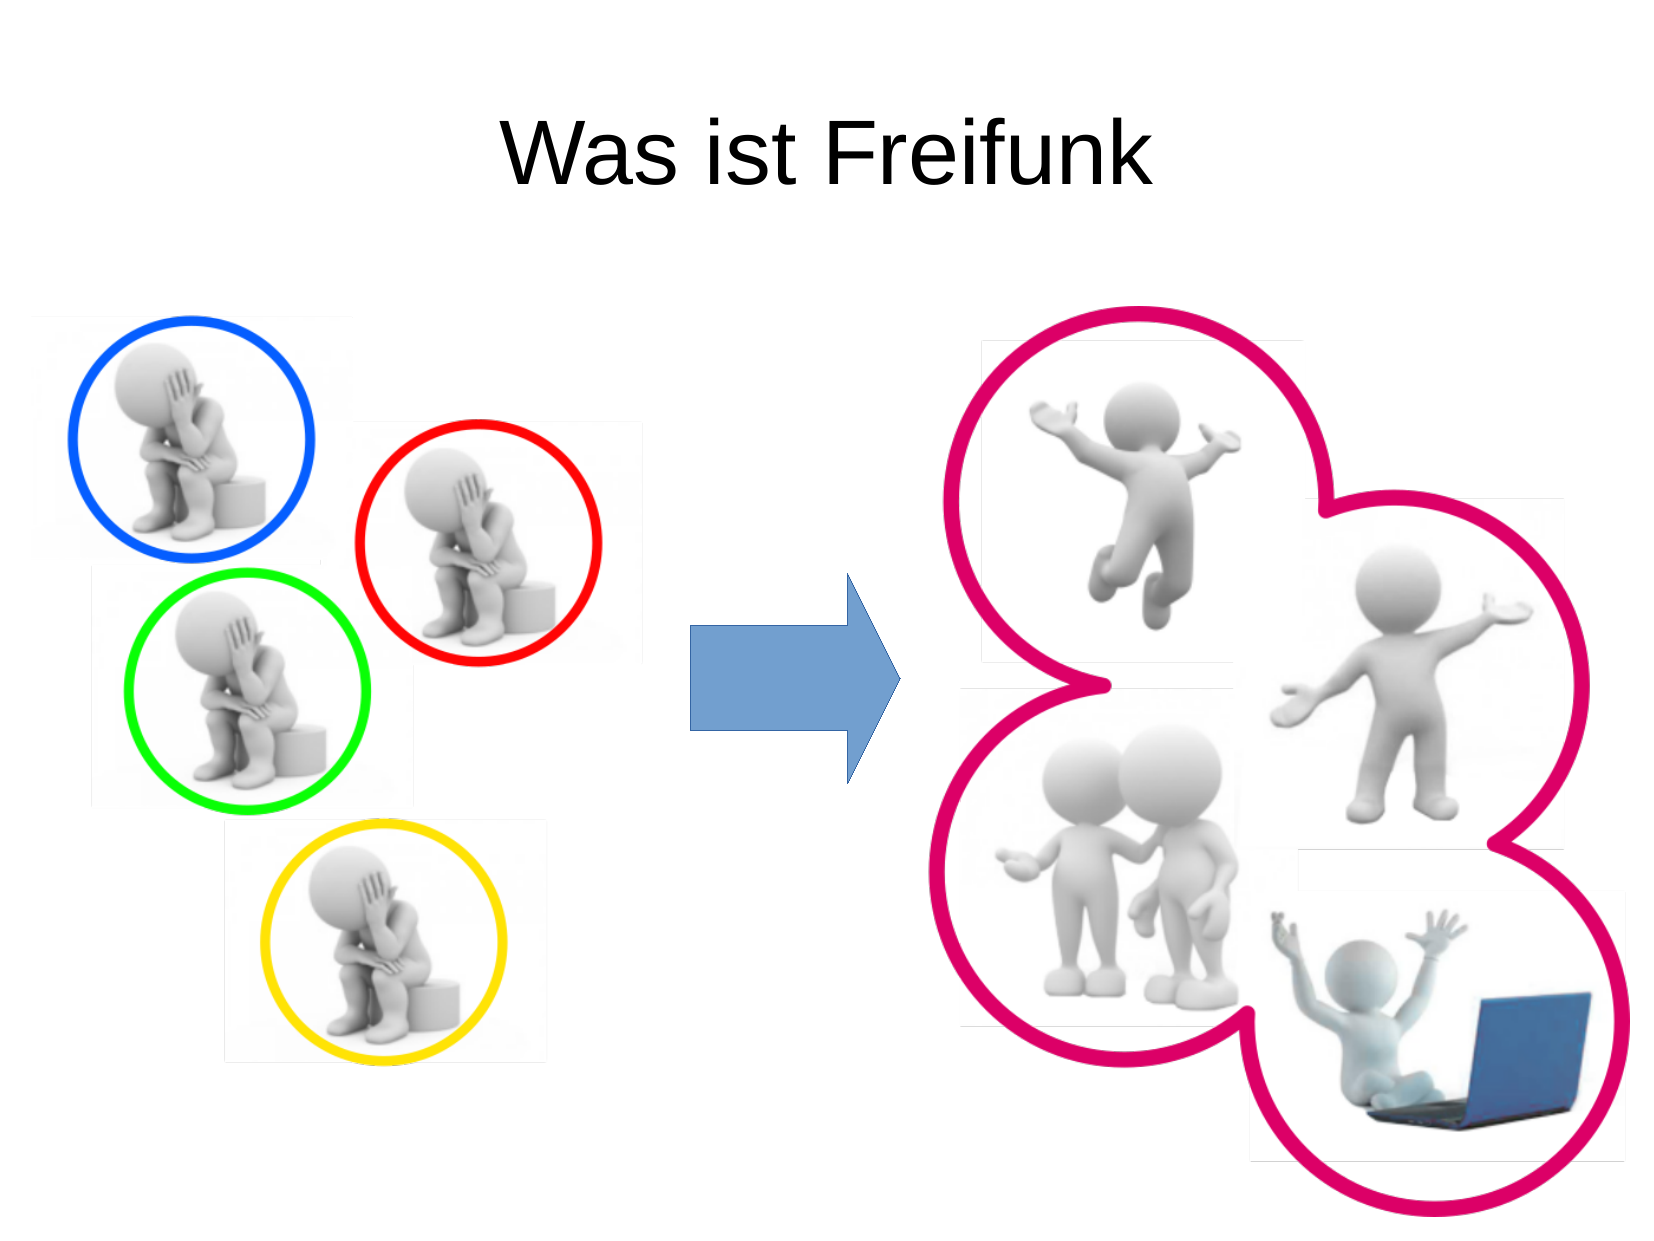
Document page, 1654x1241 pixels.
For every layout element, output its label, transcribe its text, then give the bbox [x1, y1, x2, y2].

title Was ist Freifunk [82, 49, 1571, 257]
picture [31, 306, 1630, 1217]
